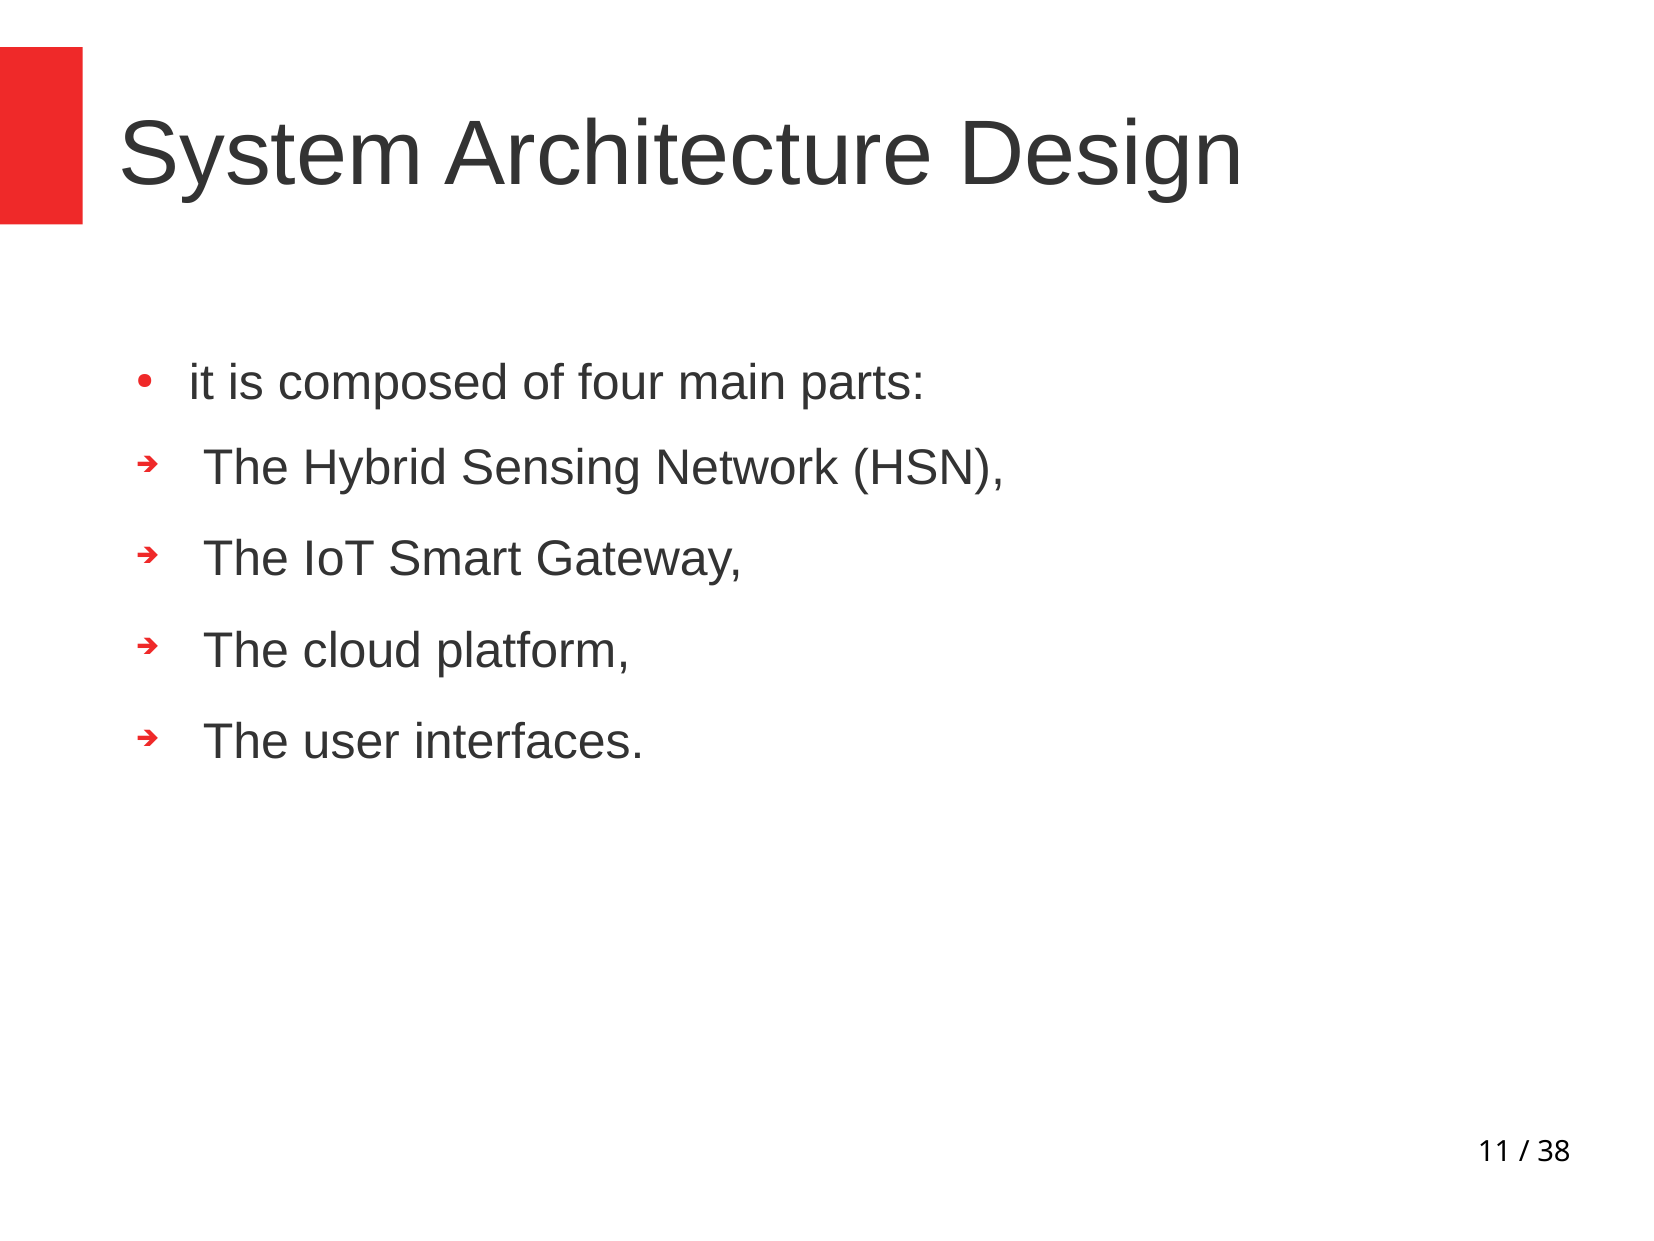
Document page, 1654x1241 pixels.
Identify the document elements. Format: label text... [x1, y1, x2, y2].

list it is composed of four main parts: The Hybrid Sensing Network (HSN), The IoT Smart Gateway, The cloud platform, The user interfaces. [118, 354, 1536, 1074]
title System Architecture Design [118, 49, 1571, 257]
